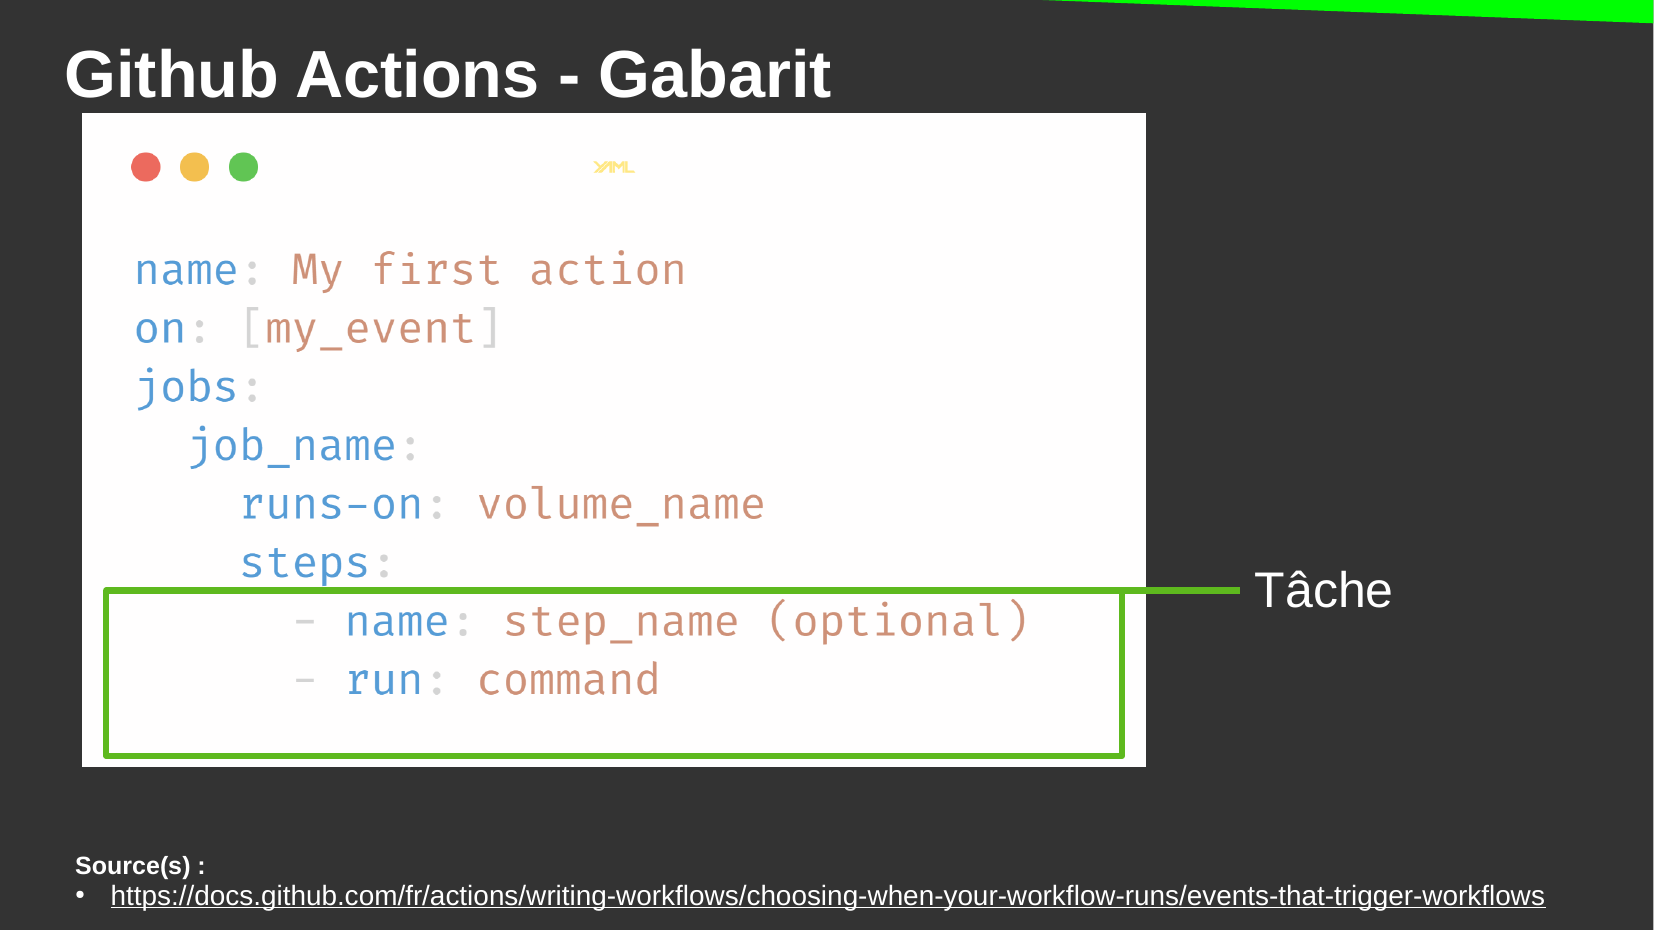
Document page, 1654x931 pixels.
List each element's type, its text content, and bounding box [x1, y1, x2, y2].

text_box Source(s) : https://docs.github.com/fr/actions/writing-workflows/choosing-when-your-workflow-runs/events-that-trigger-workflows [60, 844, 1607, 919]
title Github Actions - Gabarit [64, 37, 1105, 119]
text_box Tâche [1240, 555, 1630, 632]
picture [109, 594, 1119, 753]
text_box [1042, 0, 1654, 24]
picture [82, 113, 1146, 767]
